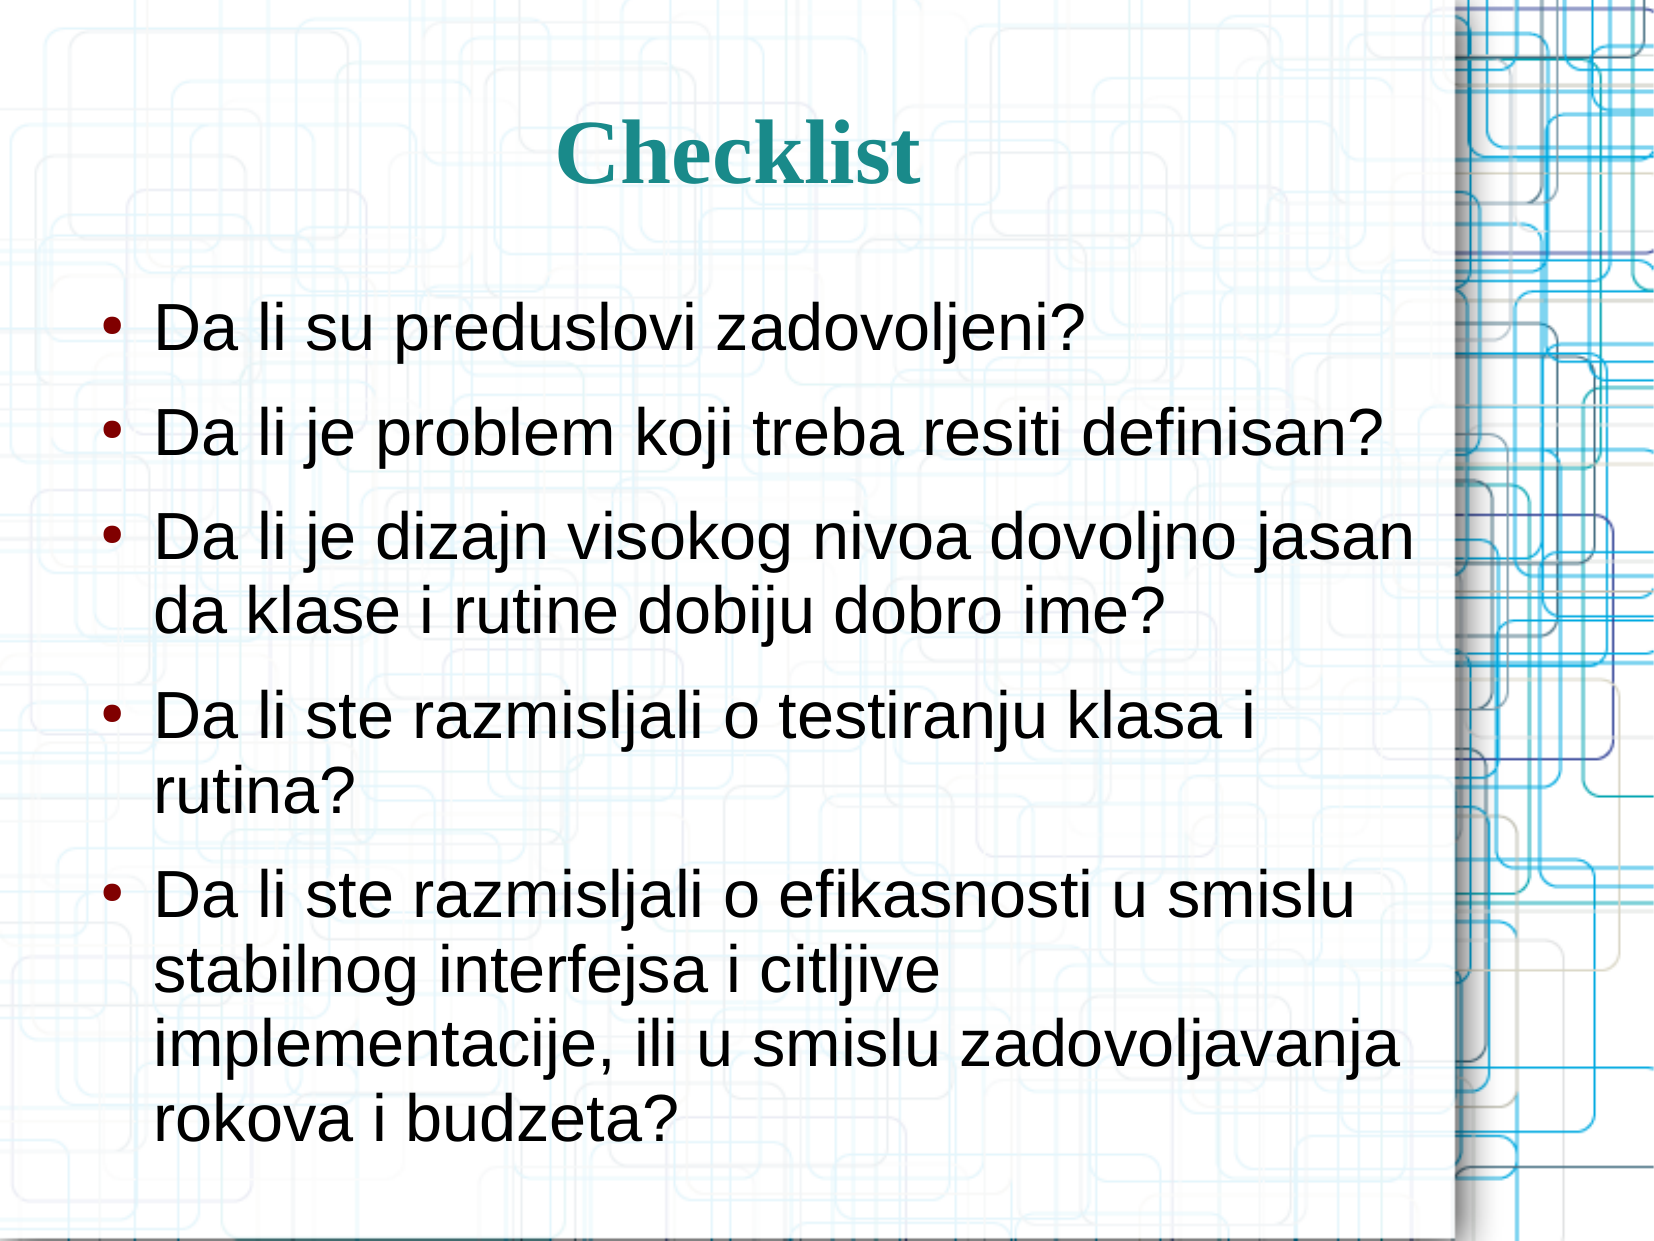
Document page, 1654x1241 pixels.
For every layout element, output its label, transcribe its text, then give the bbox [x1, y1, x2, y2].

title Checklist [59, 49, 1418, 257]
list Da li su preduslovi zadovoljeni? Da li je problem koji treba resiti definisan? Da li je dizajn visokog nivoa dovoljno jasan da klase i rutine dobiju dobro ime? Da li ste razmisljali o testiranju klasa i rutina? Da li ste razmisljali o efikasnosti u smislu stabilnog interfejsa i citljive implementacije, ili u smislu zadovoljavanja rokova i budzeta? [82, 290, 1418, 1157]
picture [0, 0, 1654, 1241]
